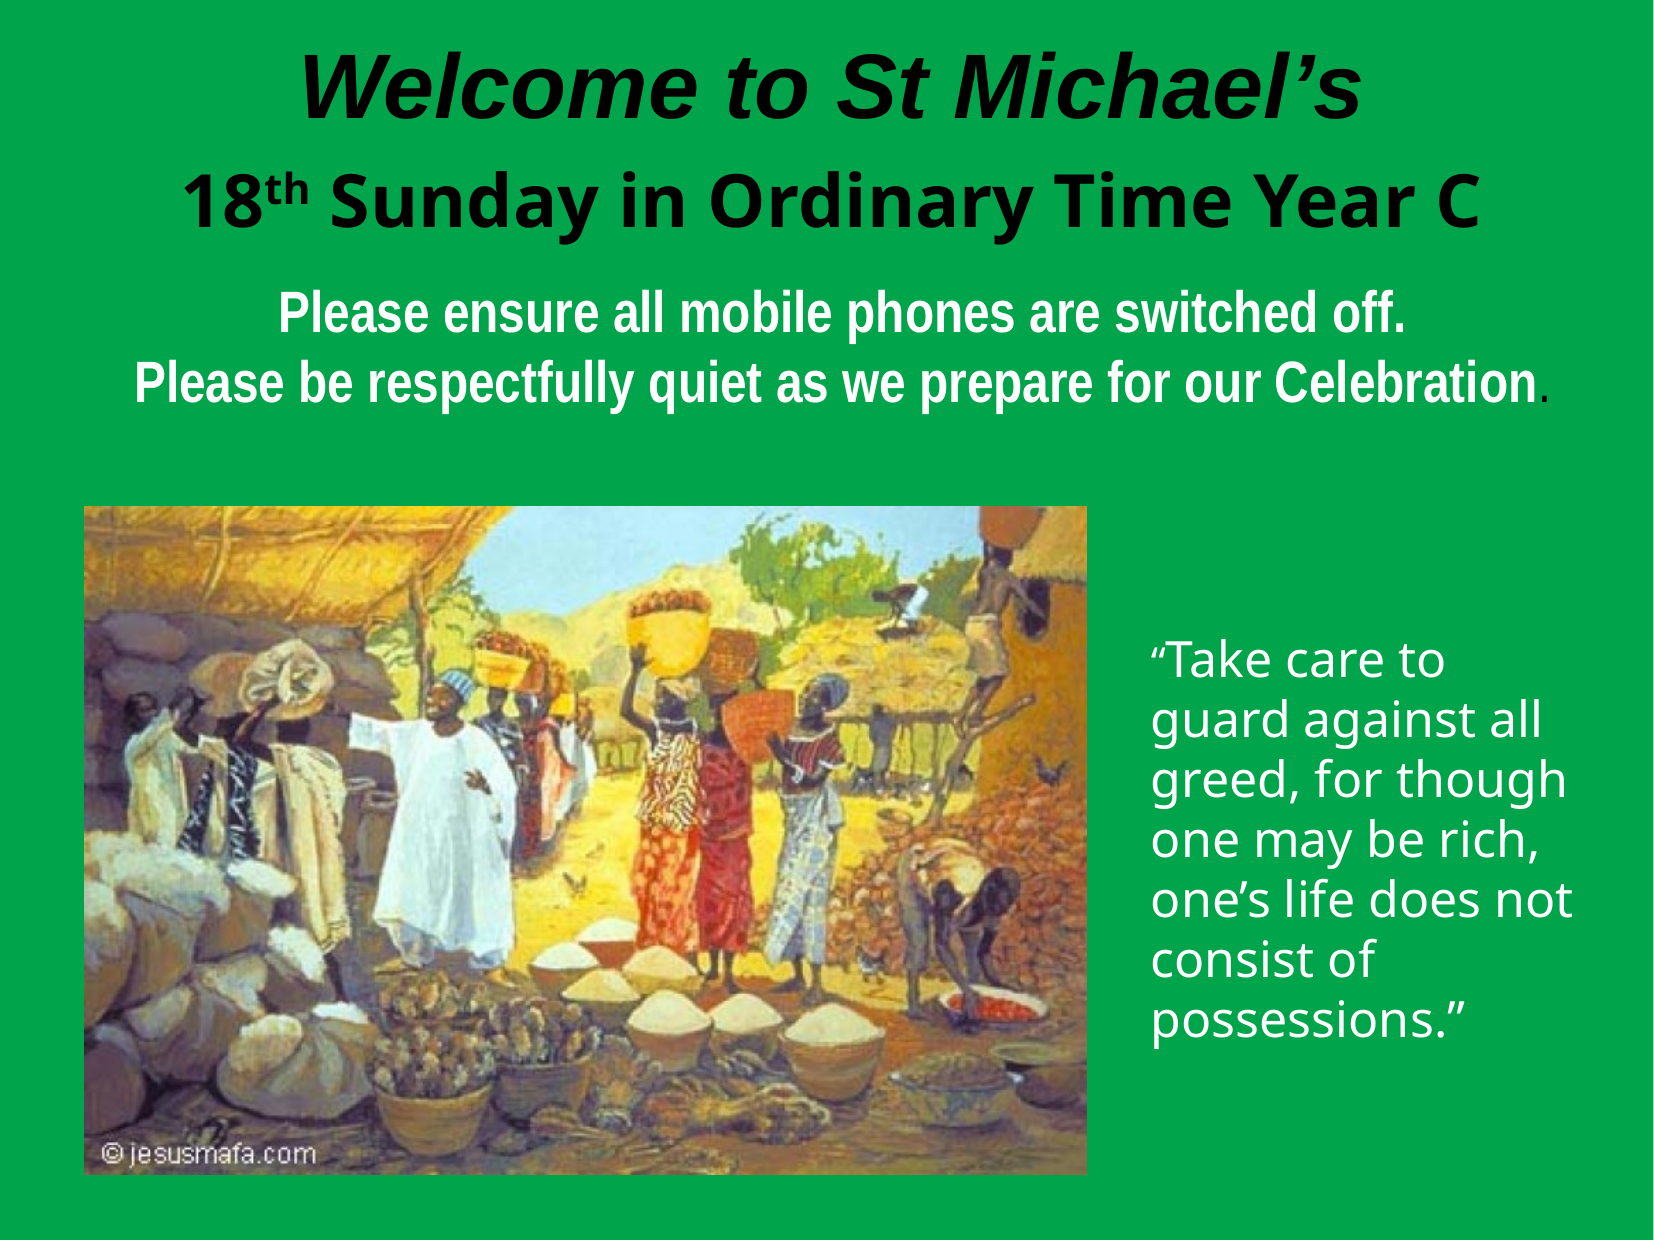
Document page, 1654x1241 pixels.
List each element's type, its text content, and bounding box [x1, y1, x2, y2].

picture [84, 506, 1087, 1175]
text_box “Take care to guard against all greed, for though one may be rich, one’s life does not consist of possessions.” [1136, 619, 1605, 1056]
subtitle Welcome to St Michael’s 18th Sunday in Ordinary Time Year C [32, 19, 1632, 216]
text_box Please ensure all mobile phones are switched off. Please be respectfully quiet as we prepare for our Celebration. [32, 216, 1654, 422]
